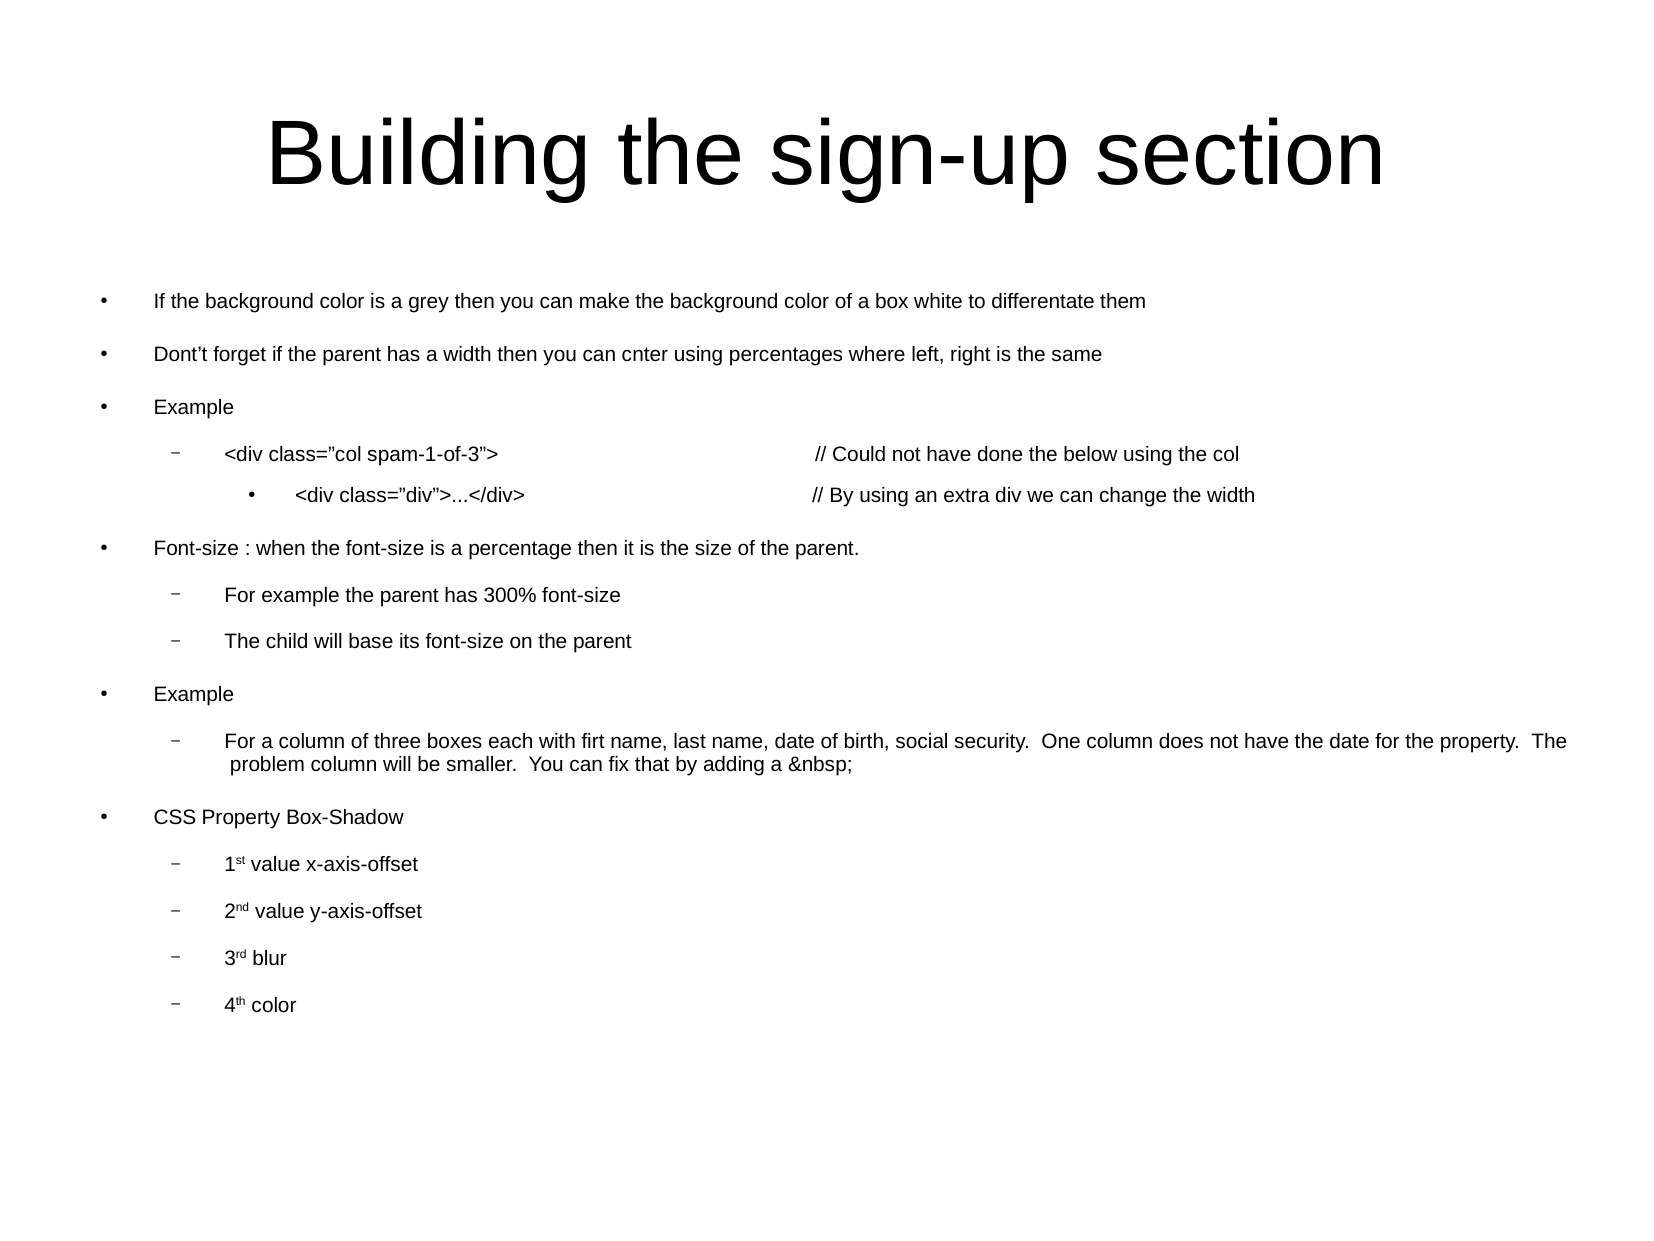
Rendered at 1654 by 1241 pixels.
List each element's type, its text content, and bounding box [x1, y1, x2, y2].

list If the background color is a grey then you can make the background color of a box white to differentate them Dont’t forget if the parent has a width then you can cnter using percentages where left, right is the same Example <div class=”col spam-1-of-3”> // Could not have done the below using the col <div class=”div”>...</div> // By using an extra div we can change the width Font-size : when the font-size is a percentage then it is the size of the parent. For example the parent has 300% font-size The child will base its font-size on the parent Example For a column of three boxes each with firt name, last name, date of birth, social security. One column does not have the date for the property. The problem column will be smaller. You can fix that by adding a &nbsp; CSS Property Box-Shadow 1st value x-axis-offset 2nd value y-axis-offset 3rd blur 4th color [82, 290, 1571, 1217]
title Building the sign-up section [82, 49, 1571, 257]
